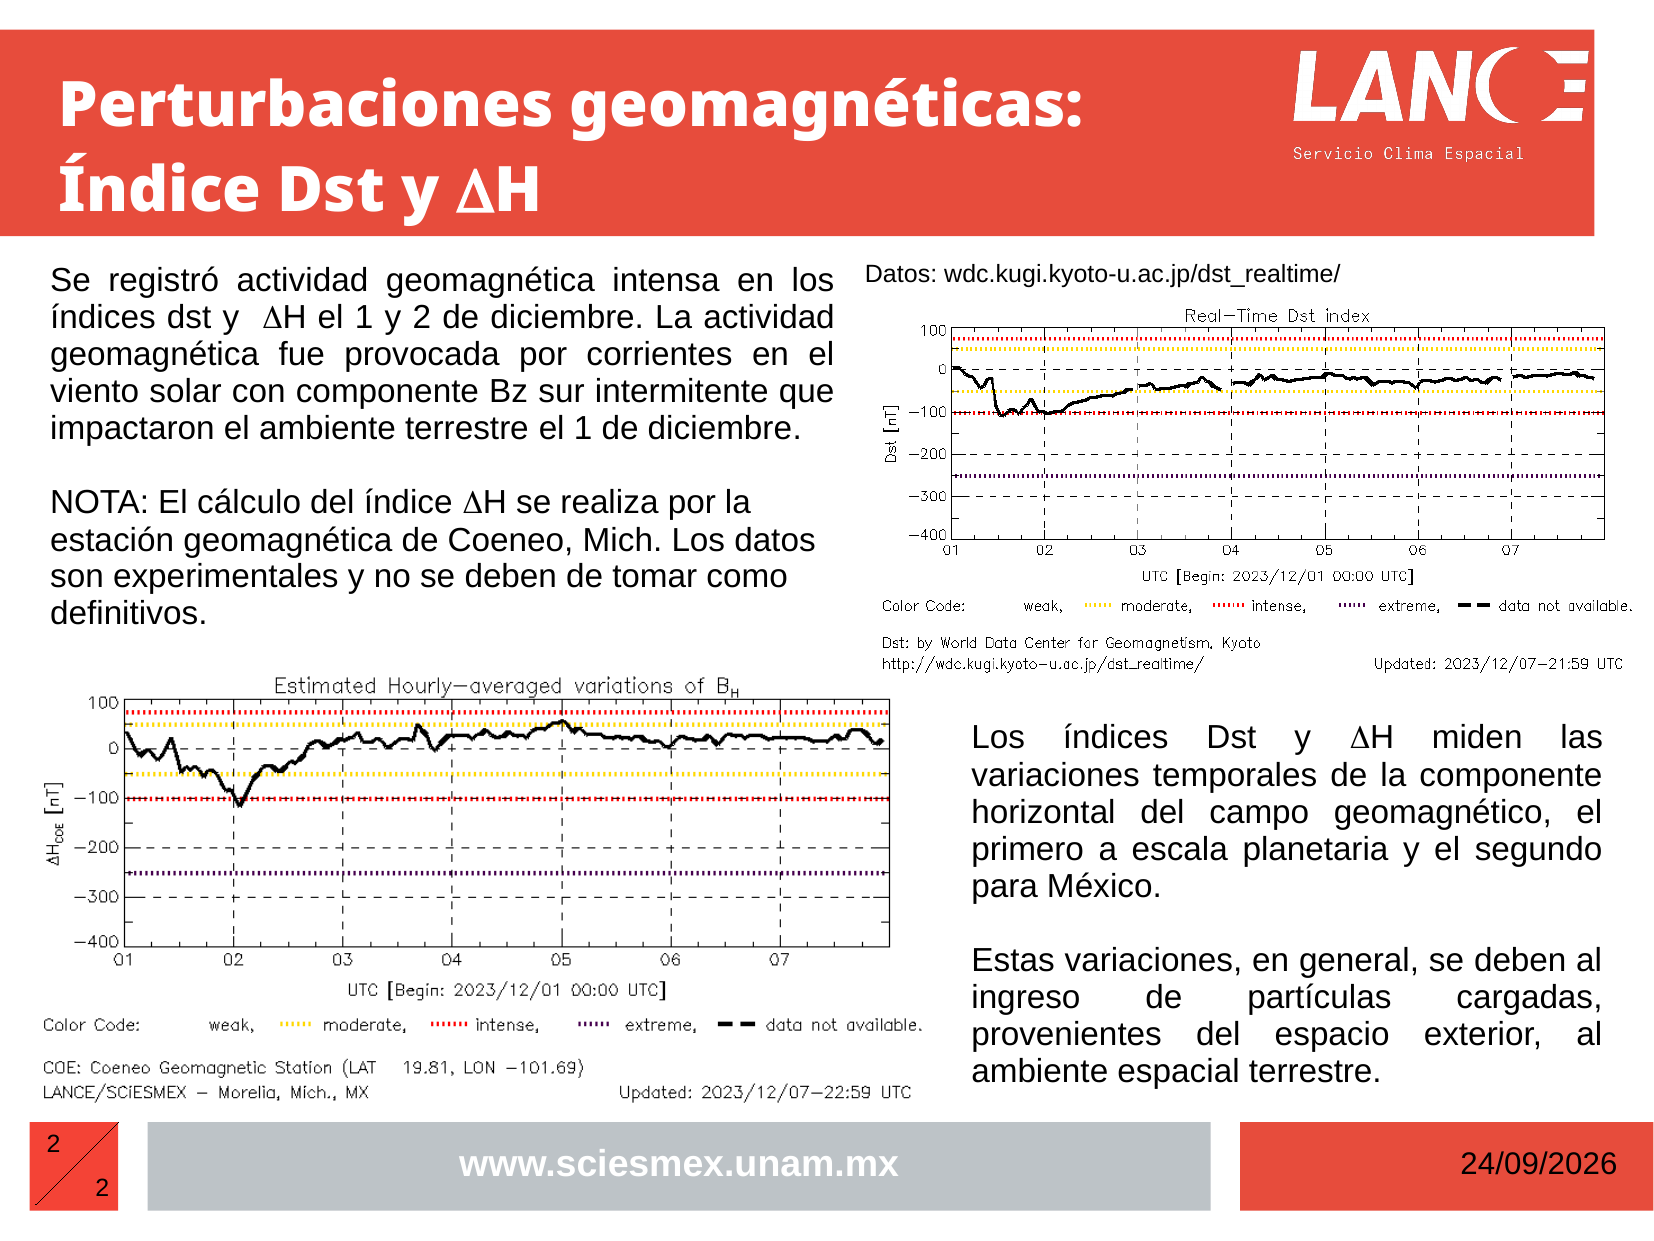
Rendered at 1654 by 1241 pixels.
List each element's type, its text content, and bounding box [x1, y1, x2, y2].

text_box 2 [35, 1151, 125, 1209]
picture [1293, 47, 1589, 162]
text_box Los índices Dst y DH miden las variaciones temporales de la componente horizontal del campo geomagnético, el primero a escala planetaria y el segundo para México. Estas variaciones, en general, se deben al ingreso de partículas cargadas, provenientes del espacio exterior, al ambiente espacial terrestre. [956, 711, 1619, 1097]
text_box Se registró actividad geomagnética intensa en los índices dst y DH el 1 y 2 de diciembre. La actividad geomagnética fue provocada por corrientes en el viento solar con componente Bz sur intermitente que impactaron el ambiente terrestre el 1 de diciembre. NOTA: El cálculo del índice DH se realiza por la estación geomagnética de Coeneo, Mich. Los datos son experimentales y no se deben de tomar como definitivos. [35, 253, 851, 714]
text_box Datos: wdc.kugi.kyoto-u.ac.jp/dst_realtime/ [850, 252, 1371, 296]
picture [34, 289, 1642, 1105]
title Perturbaciones geomagnéticas: Índice Dst y DH [59, 59, 1312, 207]
text_box <número> [31, 1122, 176, 1170]
text_box www.sciesmex.unam.mx [153, 1122, 1205, 1205]
text_box 07/12/2023 [1424, 1122, 1654, 1205]
